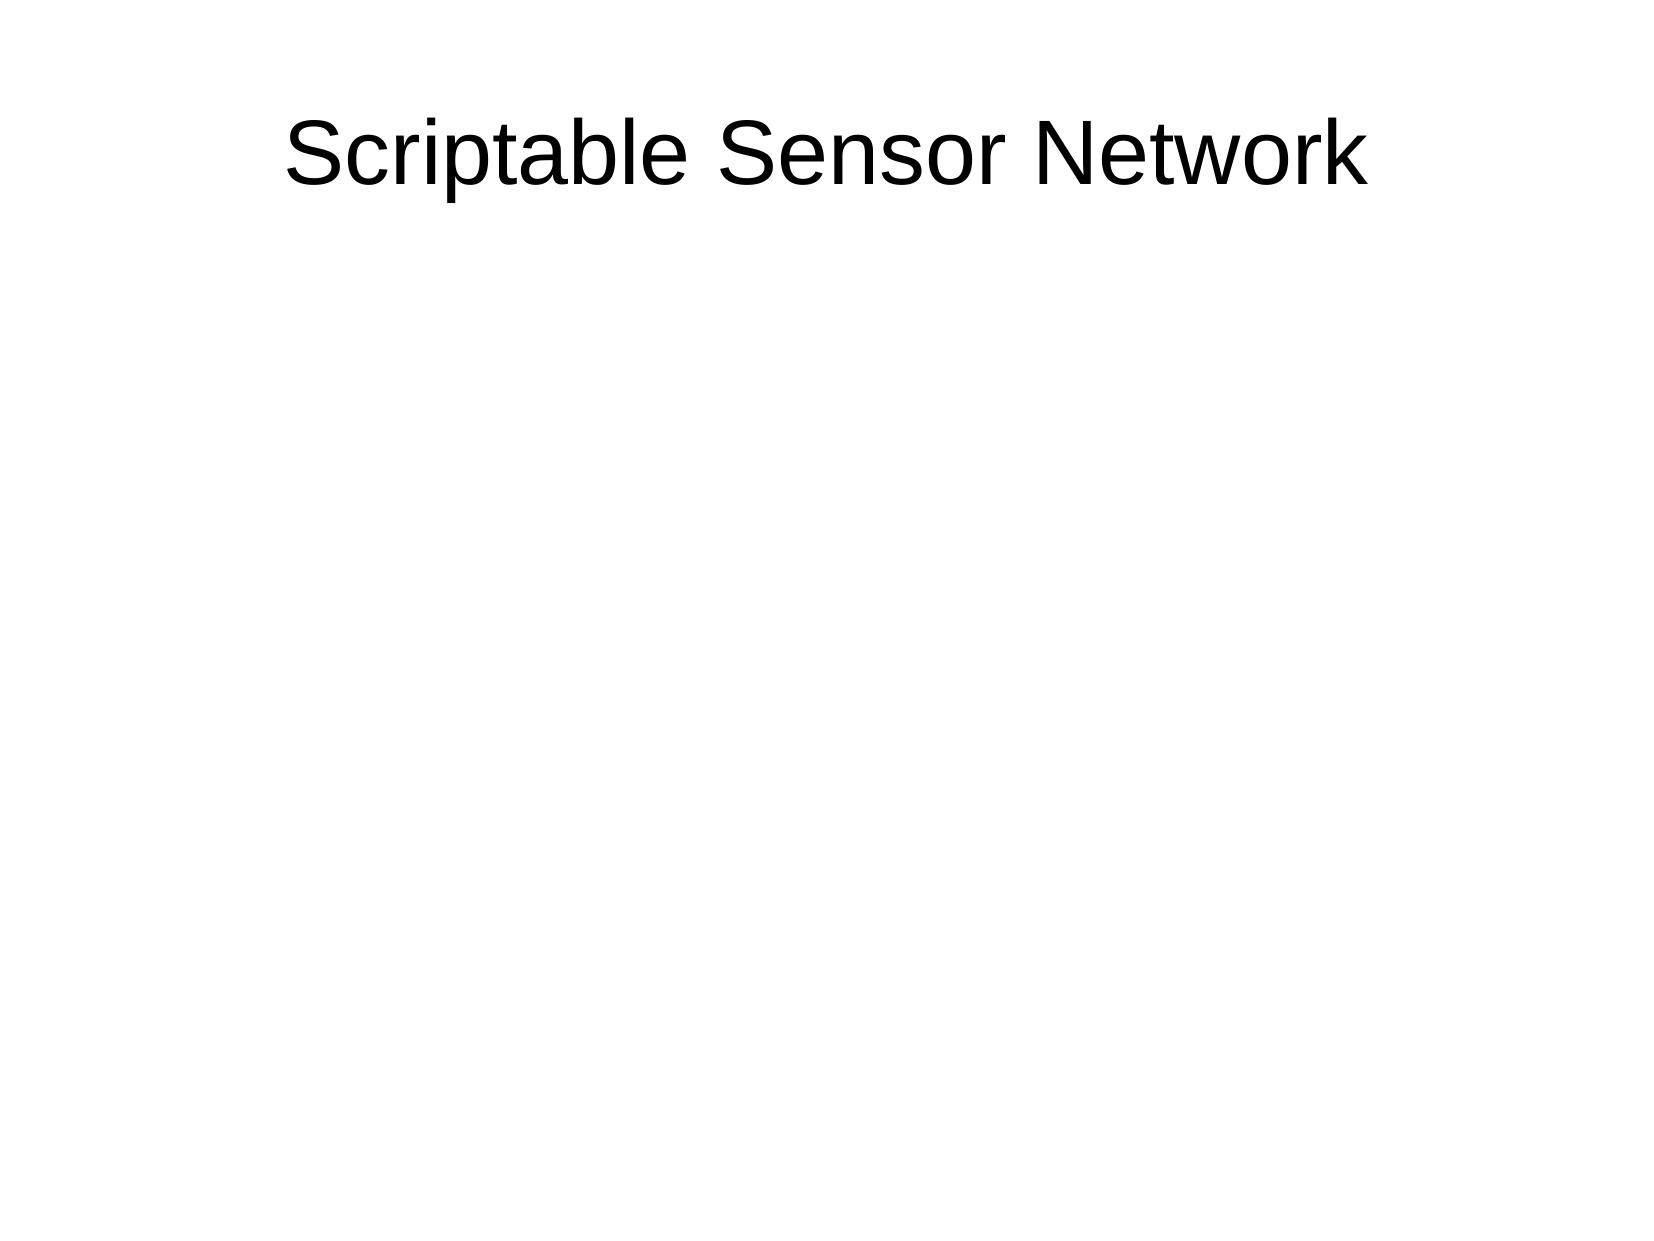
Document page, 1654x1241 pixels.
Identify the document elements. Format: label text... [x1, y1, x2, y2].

title Scriptable Sensor Network [82, 49, 1571, 257]
